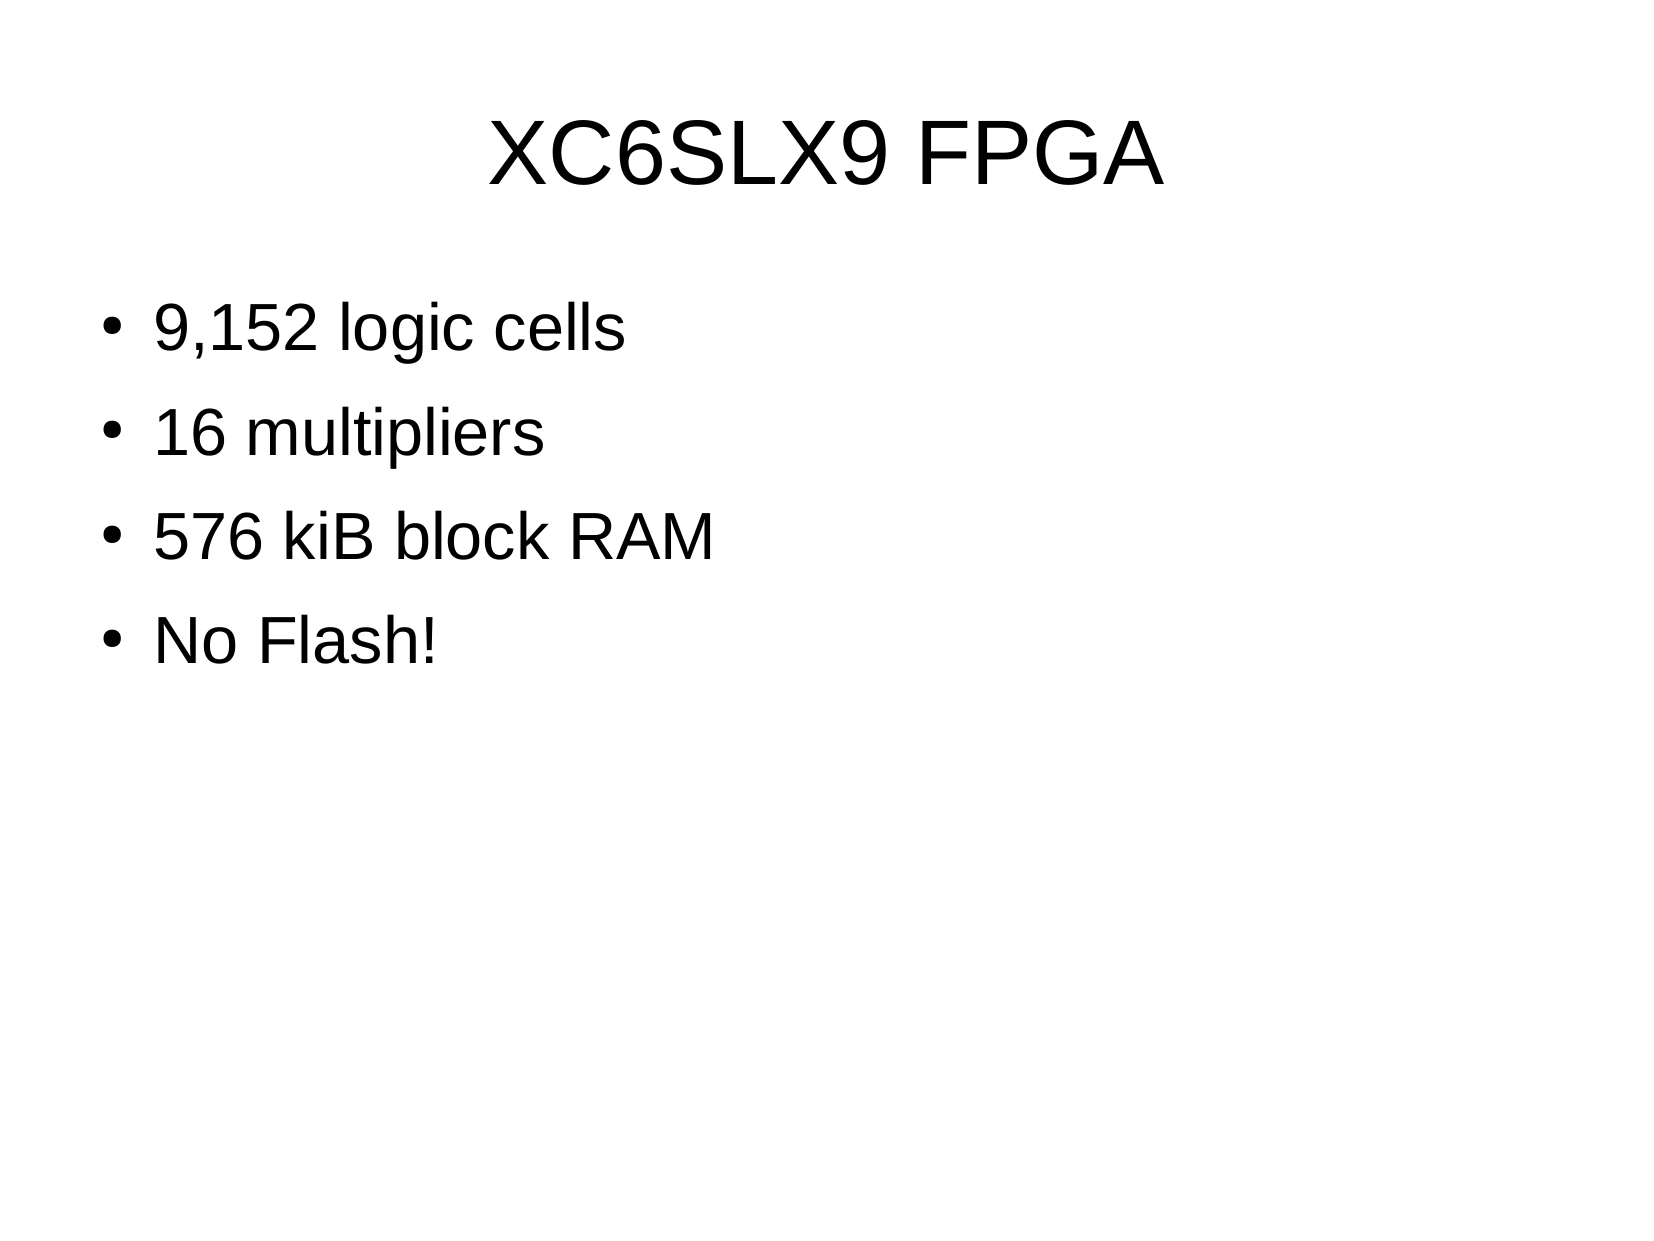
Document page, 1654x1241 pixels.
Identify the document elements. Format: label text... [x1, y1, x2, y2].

title XC6SLX9 FPGA [82, 49, 1571, 257]
list 9,152 logic cells 16 multipliers 576 kiB block RAM No Flash! [82, 290, 1571, 1010]
